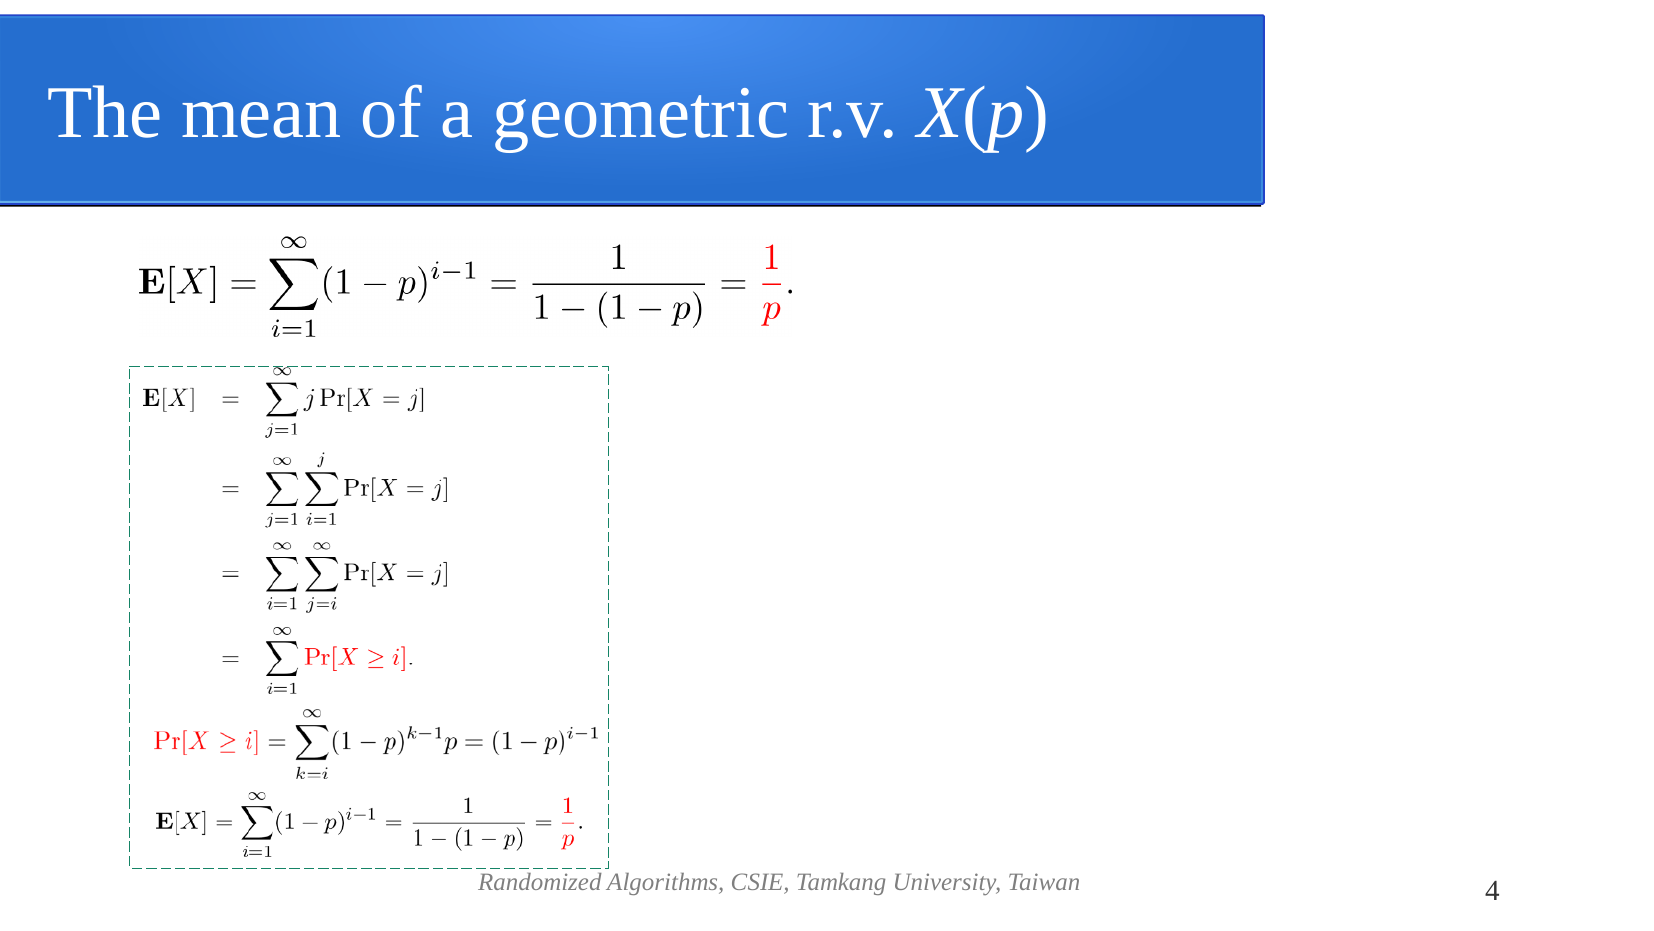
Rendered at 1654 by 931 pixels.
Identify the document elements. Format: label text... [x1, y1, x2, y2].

title The mean of a geometric r.v. X(p) [47, 35, 1199, 189]
picture [129, 366, 609, 869]
picture [139, 236, 792, 337]
